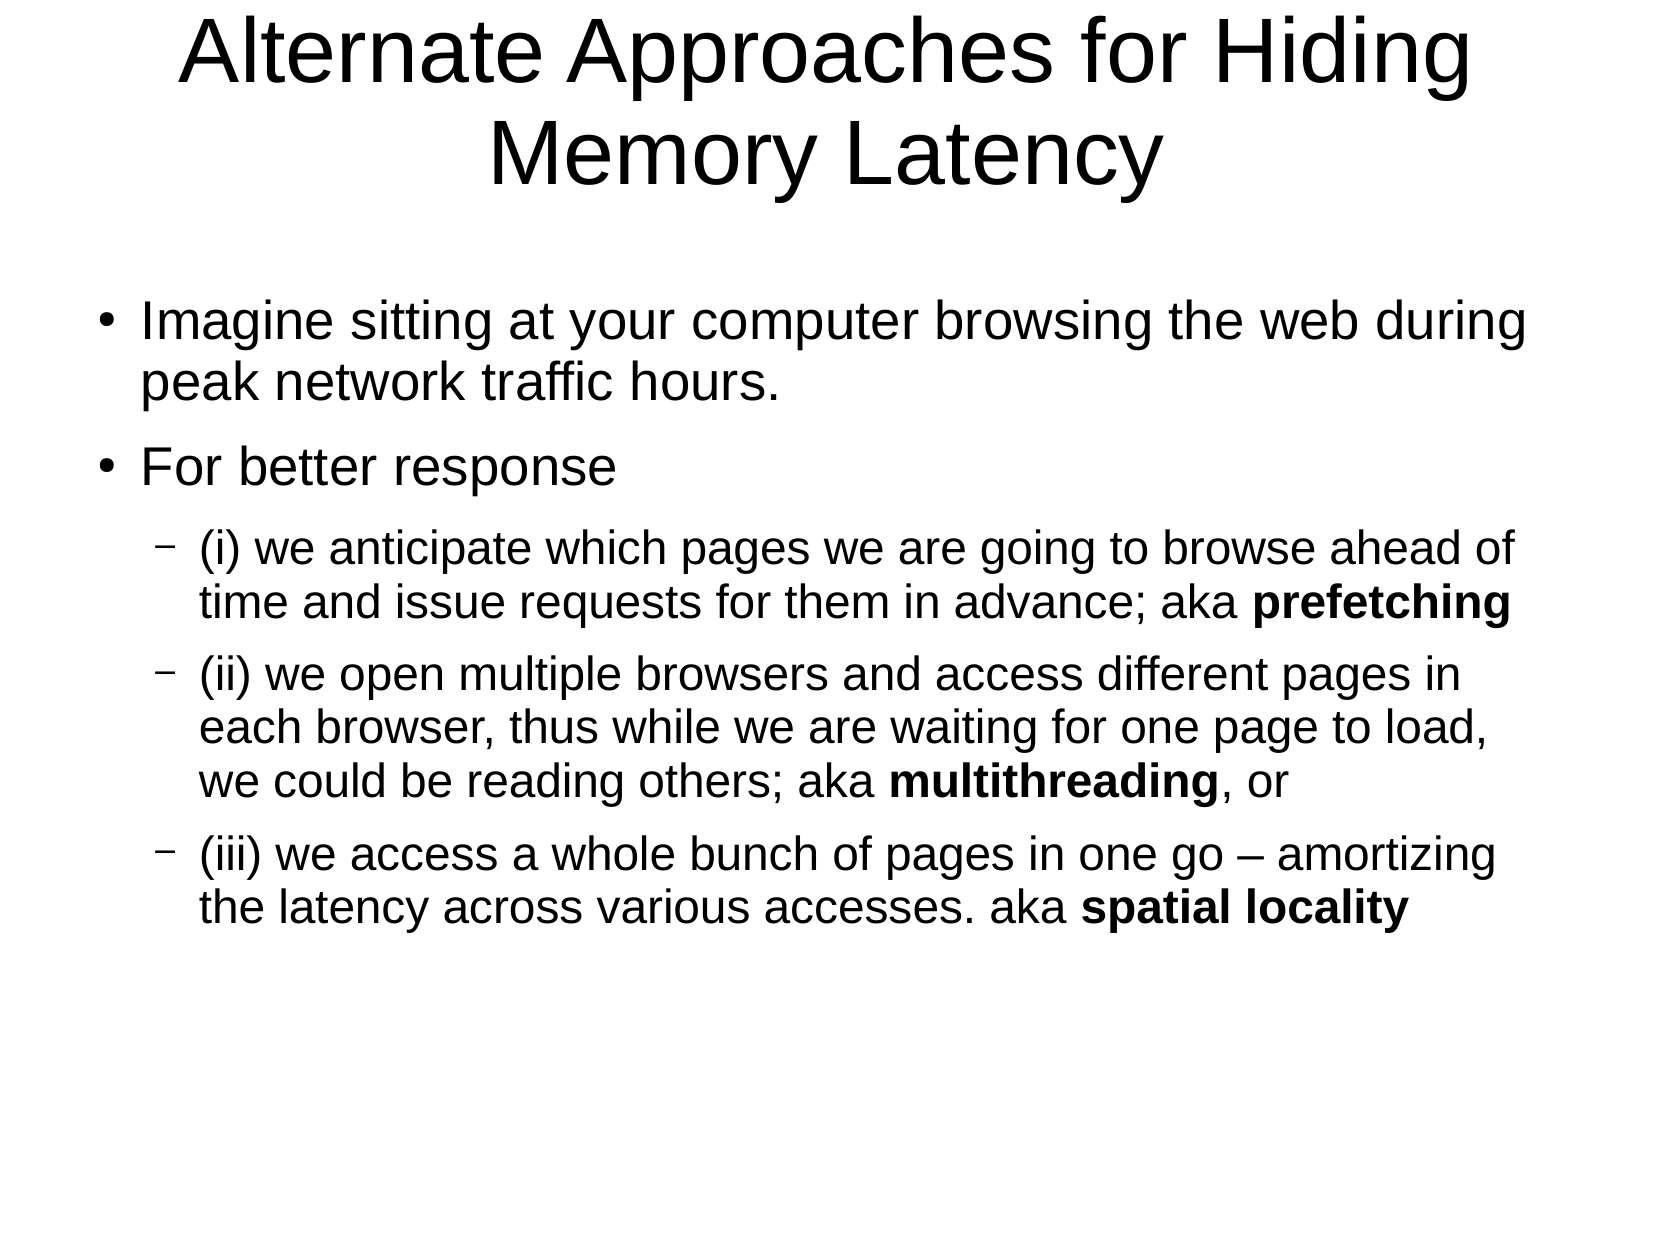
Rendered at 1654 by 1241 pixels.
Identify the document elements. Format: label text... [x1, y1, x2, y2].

title Alternate Approaches for Hiding Memory Latency [82, 0, 1571, 307]
list Imagine sitting at your computer browsing the web during peak network traffic hours. For better response (i) we anticipate which pages we are going to browse ahead of time and issue requests for them in advance; aka prefetching (ii) we open multiple browsers and access different pages in each browser, thus while we are waiting for one page to load, we could be reading others; aka multithreading, or (iii) we access a whole bunch of pages in one go – amortizing the latency across various accesses. aka spatial locality [82, 290, 1538, 1010]
